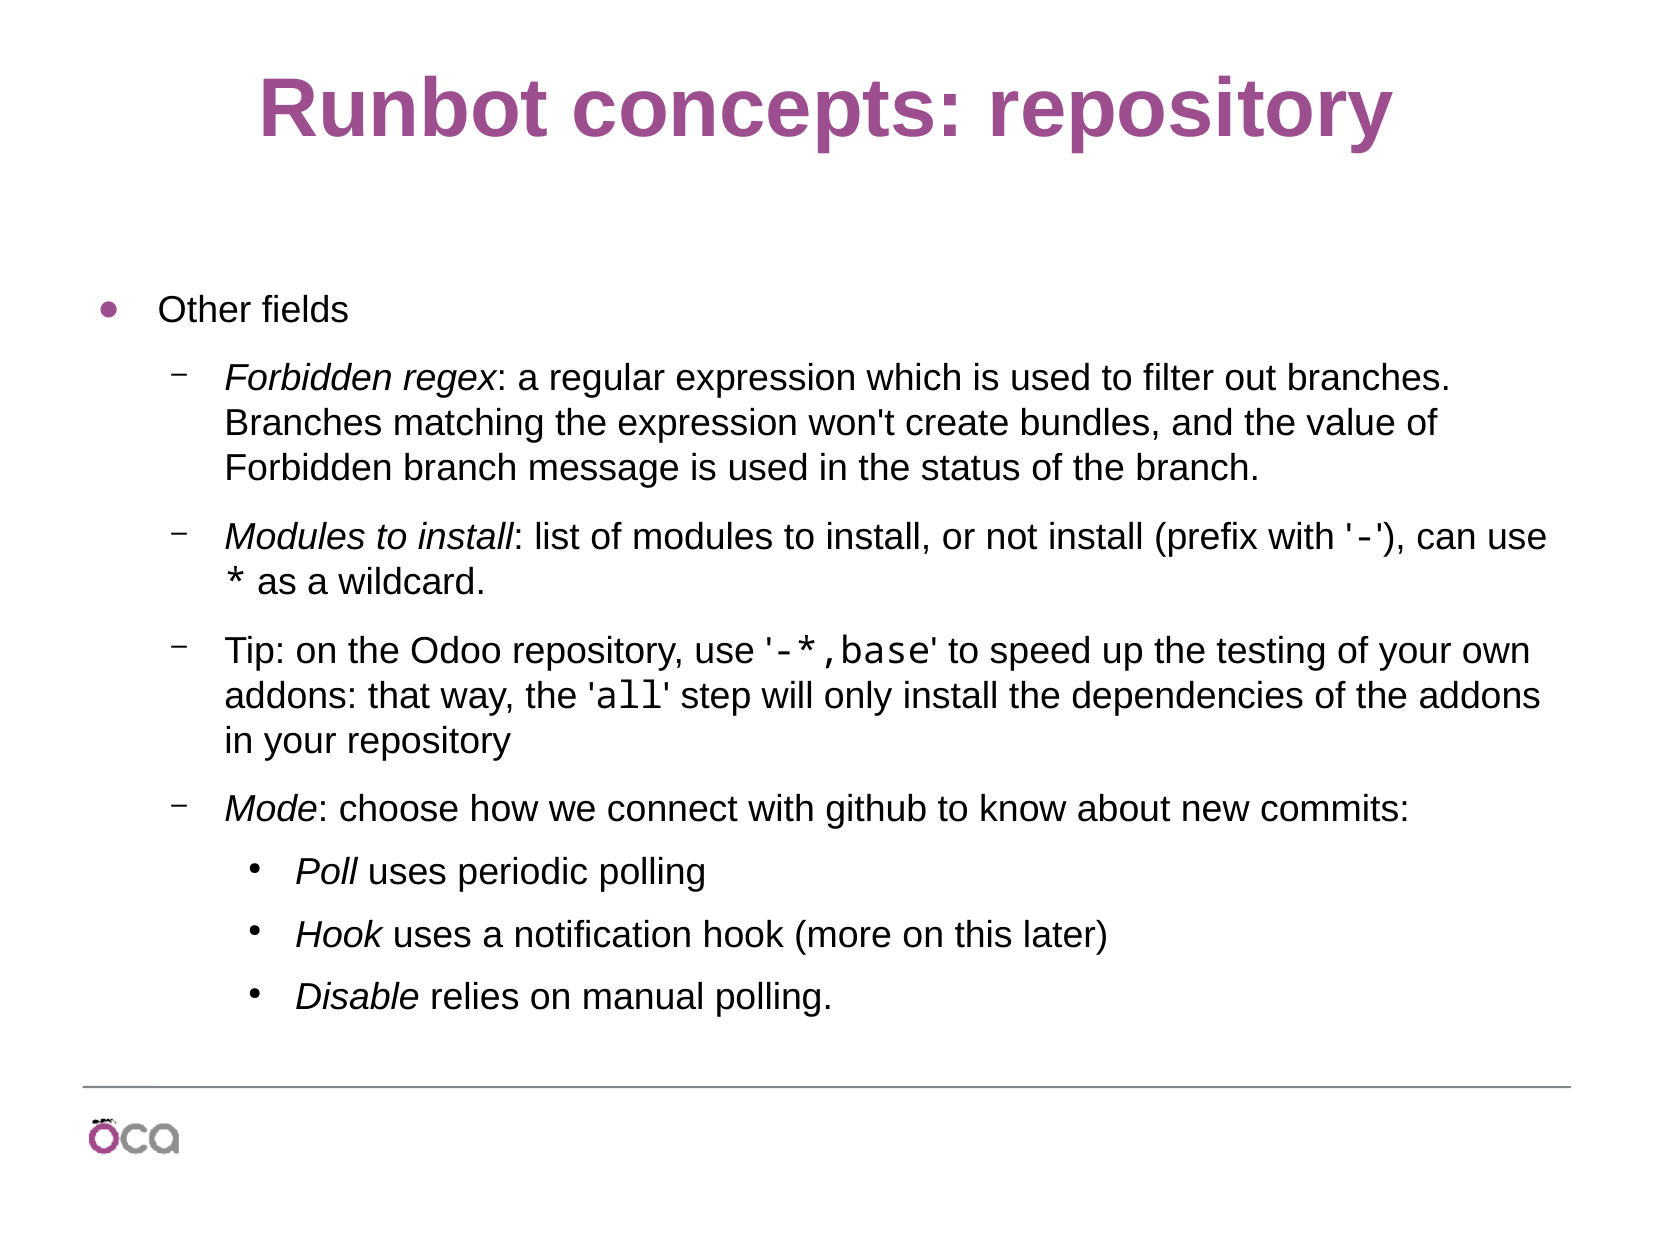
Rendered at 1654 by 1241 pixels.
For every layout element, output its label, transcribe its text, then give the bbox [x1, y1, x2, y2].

picture [82, 1089, 186, 1191]
title Runbot concepts: repository [82, 0, 1571, 207]
list Other fields Forbidden regex: a regular expression which is used to filter out branches. Branches matching the expression won't create bundles, and the value of Forbidden branch message is used in the status of the branch. Modules to install: list of modules to install, or not install (prefix with '-'), can use * as a wildcard. Tip: on the Odoo repository, use '-*,base' to speed up the testing of your own addons: that way, the 'all' step will only install the dependencies of the addons in your repository Mode: choose how we connect with github to know about new commits: Poll uses periodic polling Hook uses a notification hook (more on this later) Disable relies on manual polling. [82, 284, 1571, 1004]
